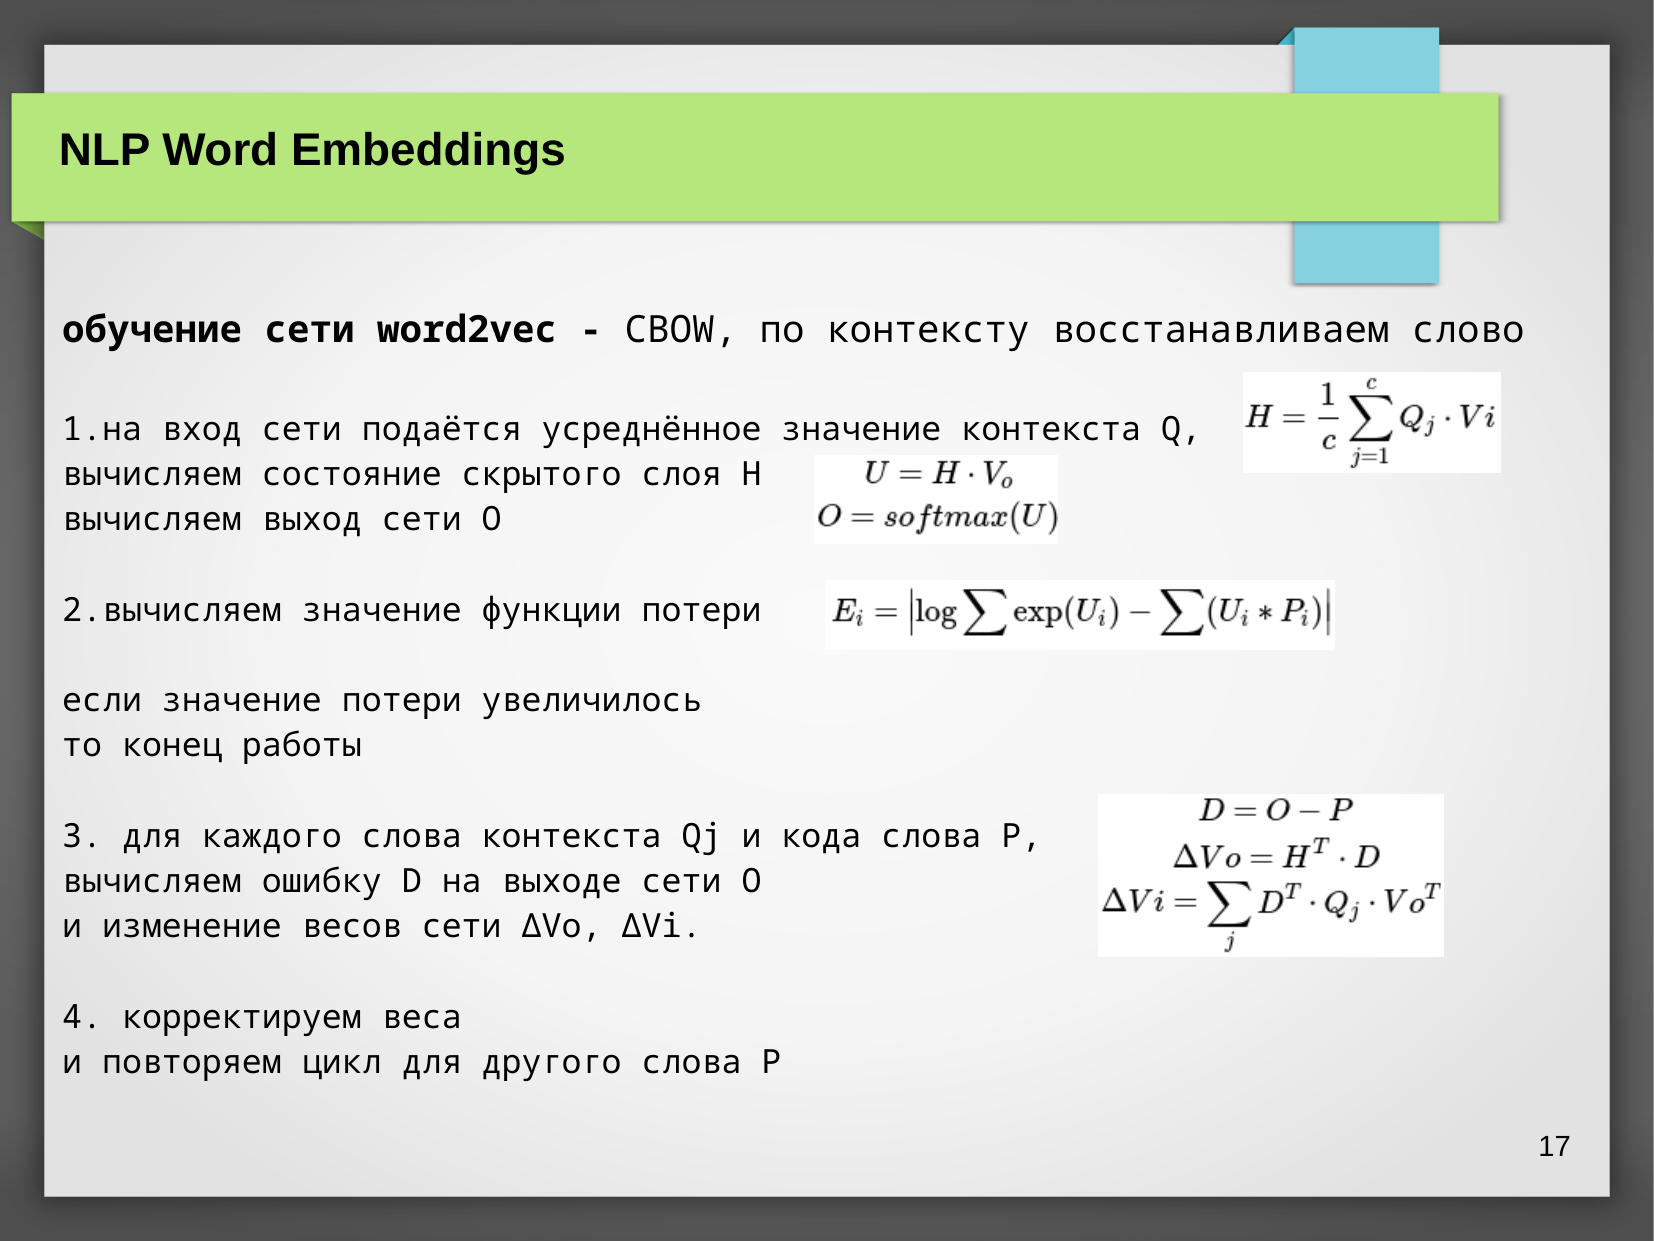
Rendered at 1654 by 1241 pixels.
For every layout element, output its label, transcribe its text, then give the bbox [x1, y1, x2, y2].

title NLP Word Embeddings [59, 109, 1382, 189]
picture [0, 0, 1654, 1241]
text_box обучение сети word2vec - CBOW, по контексту восстанавливаем слово 1.на вход сети подаётся усреднённое значение контекста Q, вычисляем состояние скрытого слоя H вычисляем выход сети O 2.вычисляем значение функции потери если значение потери увеличилось то конец работы 3. для каждого слова контекста Qj и кода слова P, вычисляем ошибку D на выходе сети O и изменение весов сети ΔVo, ΔVi. 4. корректируем веса и повторяем цикл для другого слова P [47, 295, 1607, 1040]
